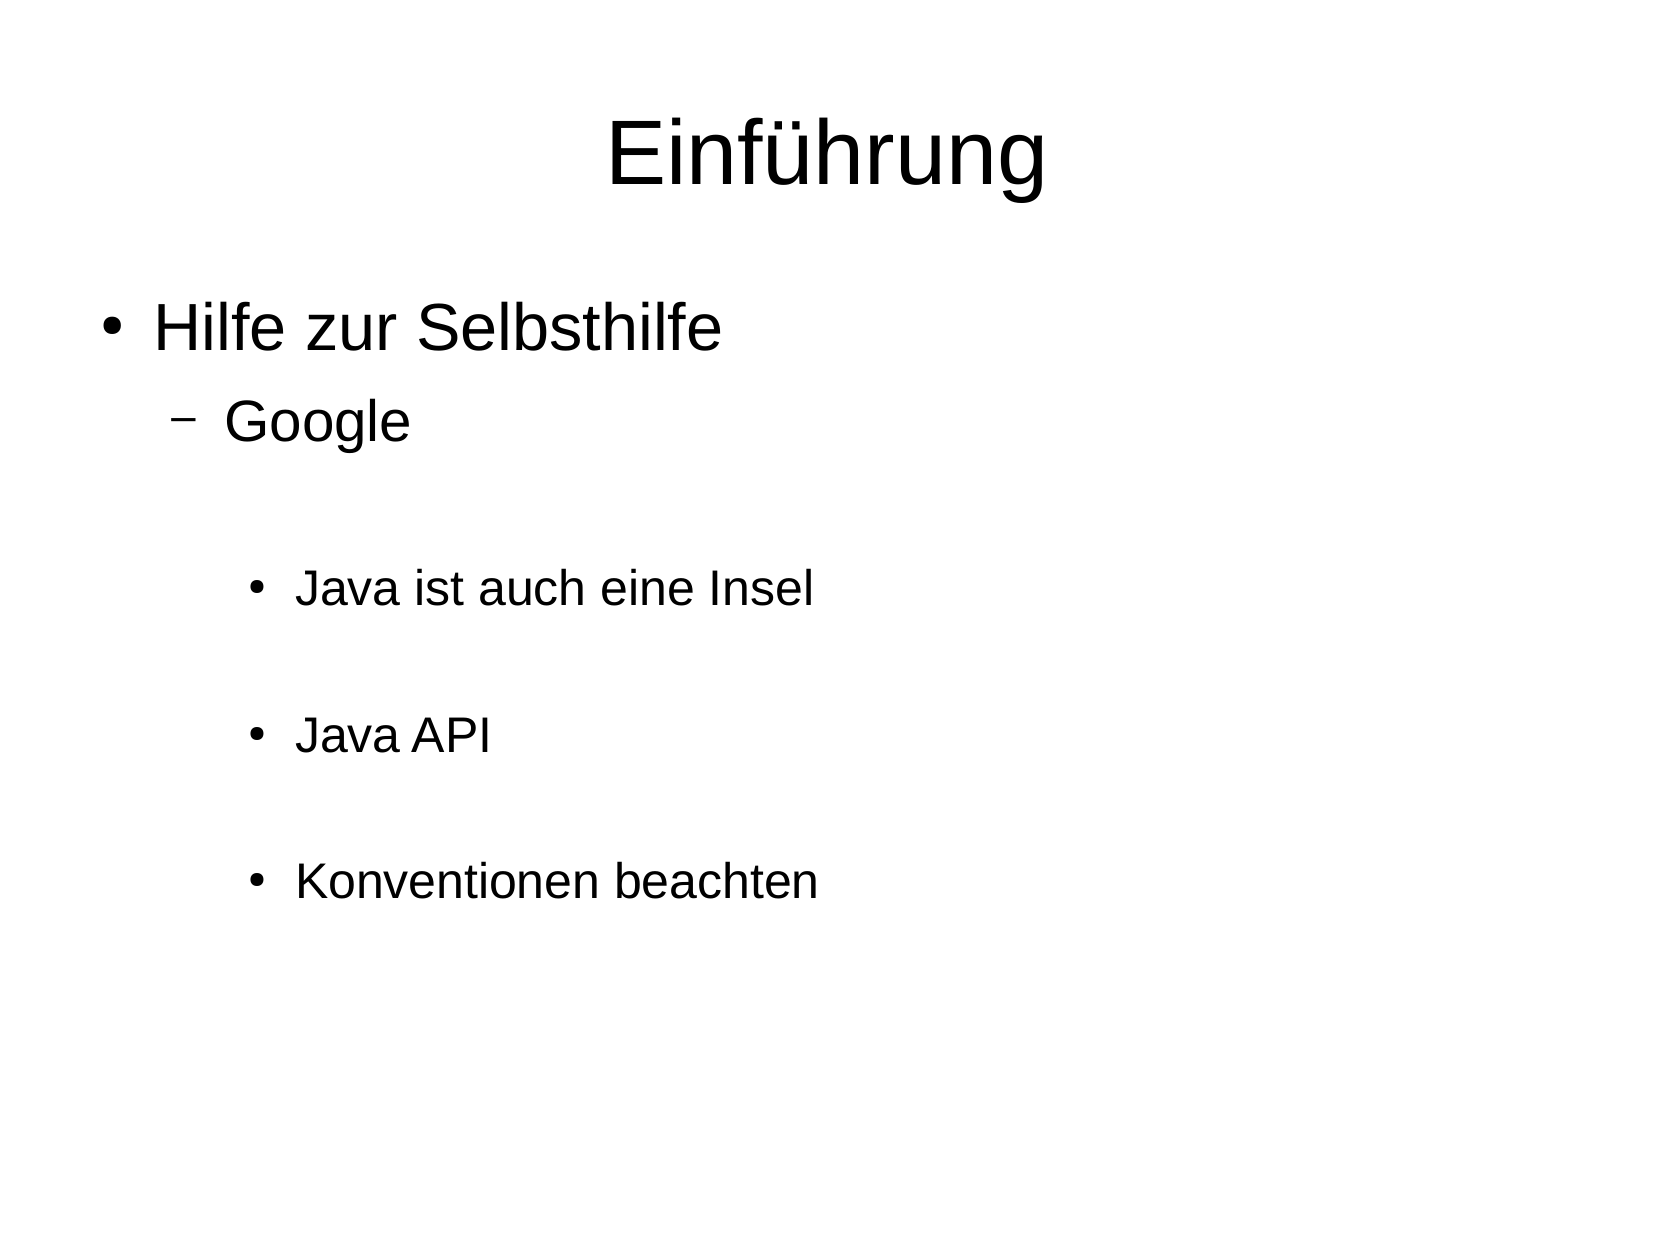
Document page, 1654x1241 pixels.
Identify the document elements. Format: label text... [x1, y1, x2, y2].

list Hilfe zur Selbsthilfe Google Java ist auch eine Insel Java API Konventionen beachten [82, 290, 1571, 1010]
title Einführung [82, 49, 1571, 257]
